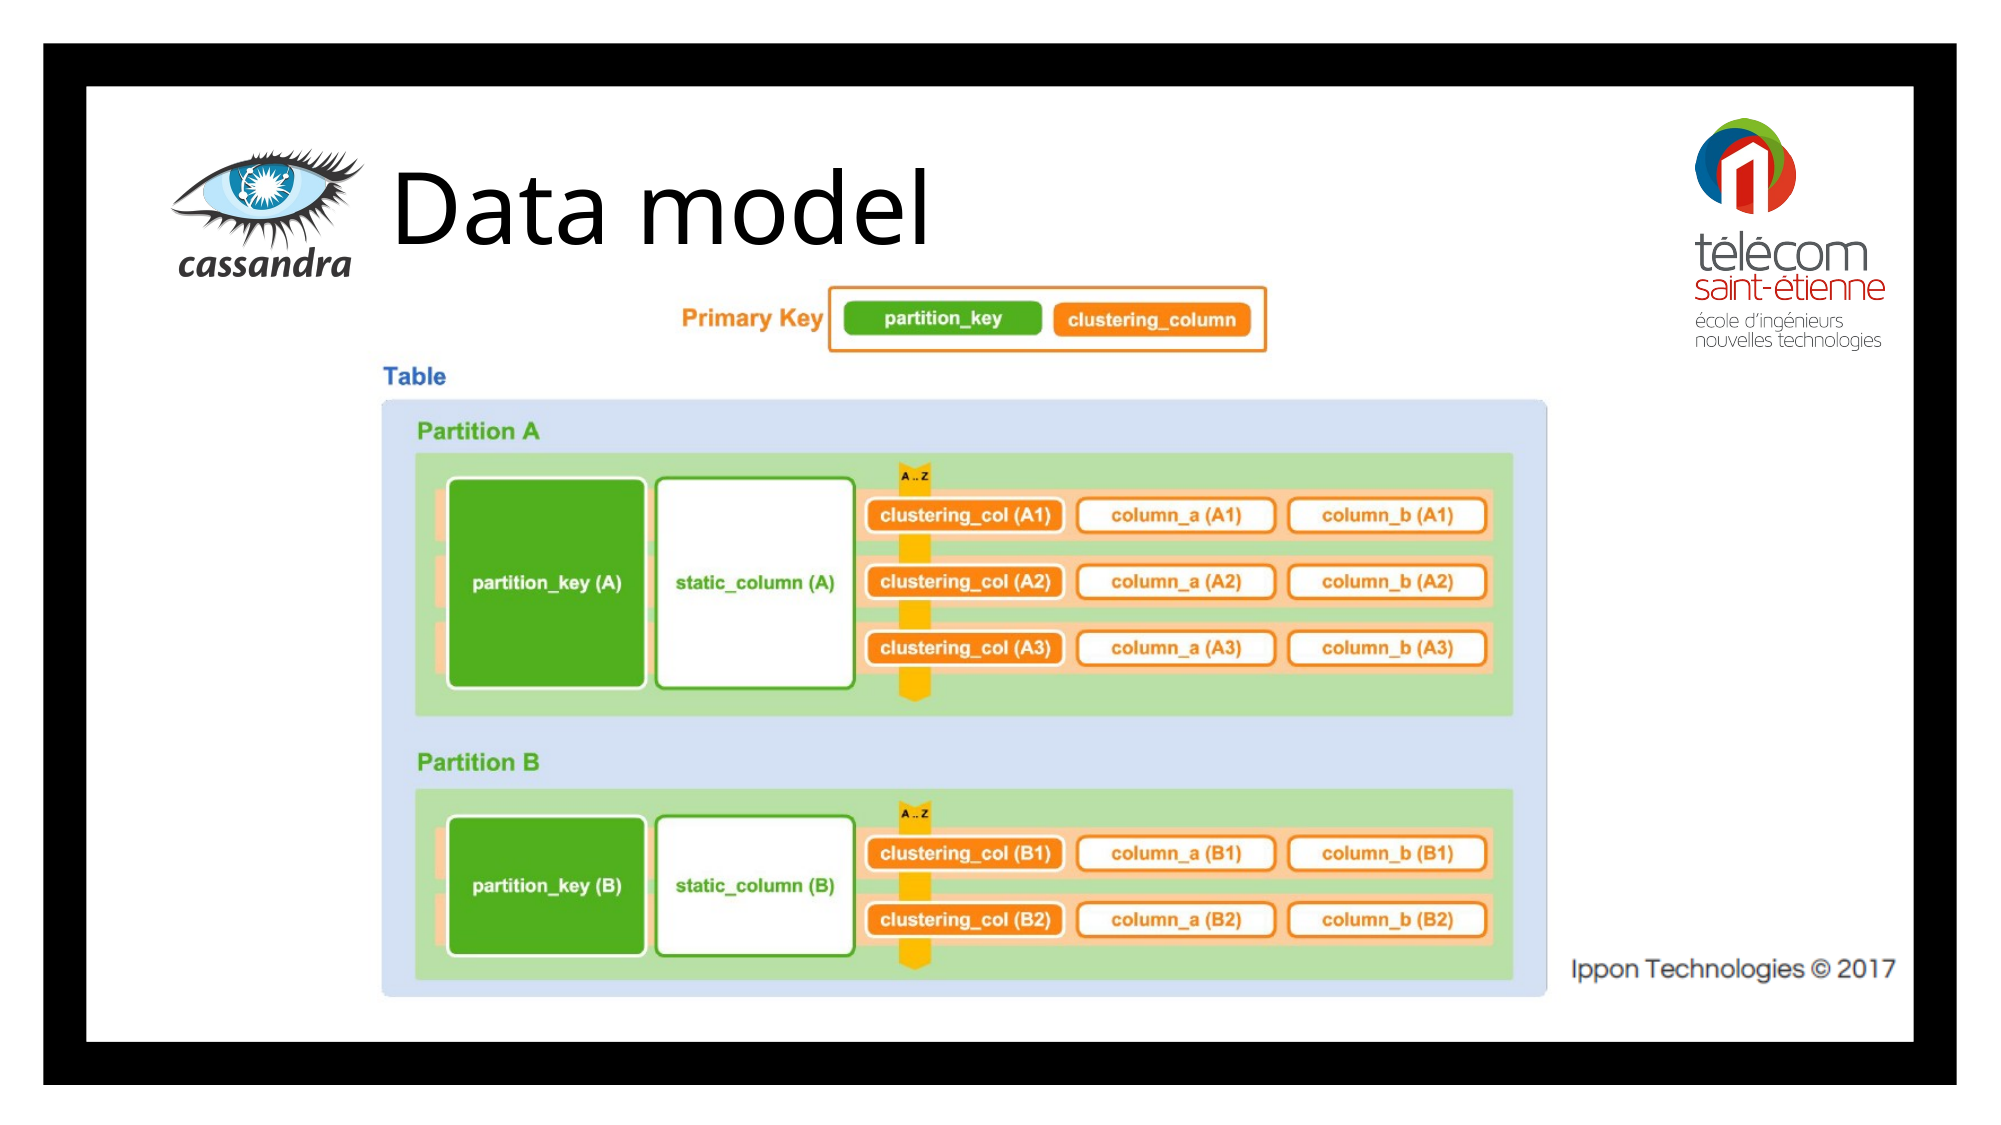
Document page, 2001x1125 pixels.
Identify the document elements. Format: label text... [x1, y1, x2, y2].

picture [166, 144, 1904, 1005]
picture [1715, 134, 1730, 138]
picture [1695, 118, 1885, 351]
title Data model [369, 138, 1849, 304]
